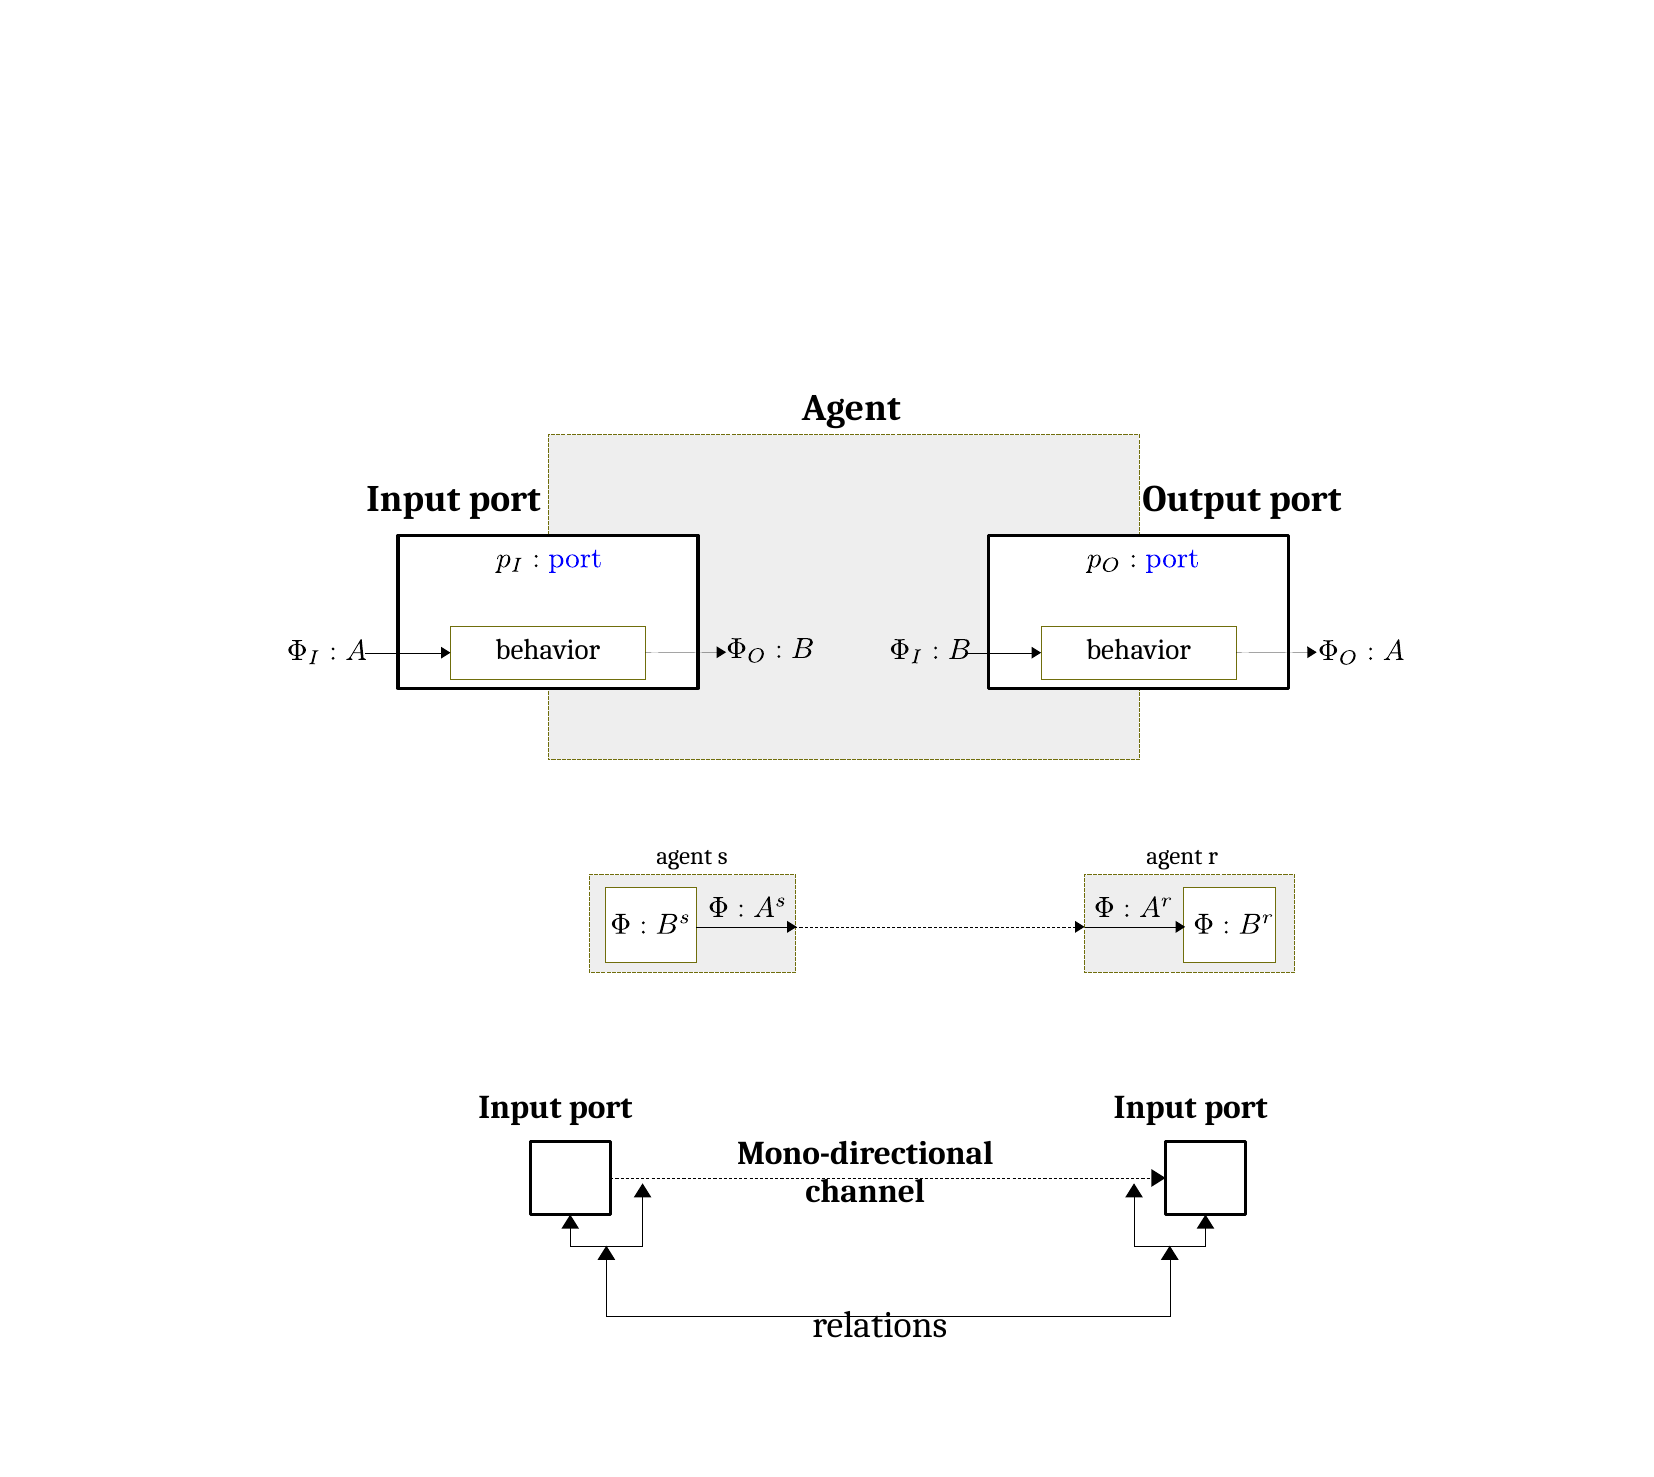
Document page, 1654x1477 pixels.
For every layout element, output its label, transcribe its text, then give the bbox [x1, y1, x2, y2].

text_box [397, 653, 698, 689]
text_box [397, 535, 698, 653]
picture [888, 638, 971, 665]
picture [1093, 896, 1172, 917]
text_box [530, 1141, 611, 1215]
text_box [1084, 874, 1295, 973]
text_box Input port [351, 470, 566, 530]
text_box Mono-directional channel [722, 1127, 1059, 1220]
picture [707, 896, 785, 917]
text_box Output port [1127, 470, 1365, 530]
picture [1085, 549, 1198, 573]
text_box [988, 653, 1289, 689]
text_box Input port [1098, 1081, 1313, 1141]
text_box behavior [1041, 626, 1237, 680]
text_box agent r [1131, 834, 1237, 880]
picture [726, 638, 813, 663]
picture [610, 913, 689, 934]
text_box relations [797, 1296, 970, 1356]
text_box [589, 874, 796, 973]
picture [1193, 913, 1273, 934]
text_box [988, 535, 1289, 653]
text_box behavior [450, 626, 646, 680]
text_box [548, 434, 1140, 760]
text_box Input port [463, 1081, 677, 1141]
picture [285, 638, 368, 666]
picture [495, 549, 601, 573]
text_box Agent [787, 378, 918, 438]
picture [1316, 638, 1405, 666]
text_box [1165, 1141, 1246, 1215]
text_box agent s [641, 834, 747, 880]
